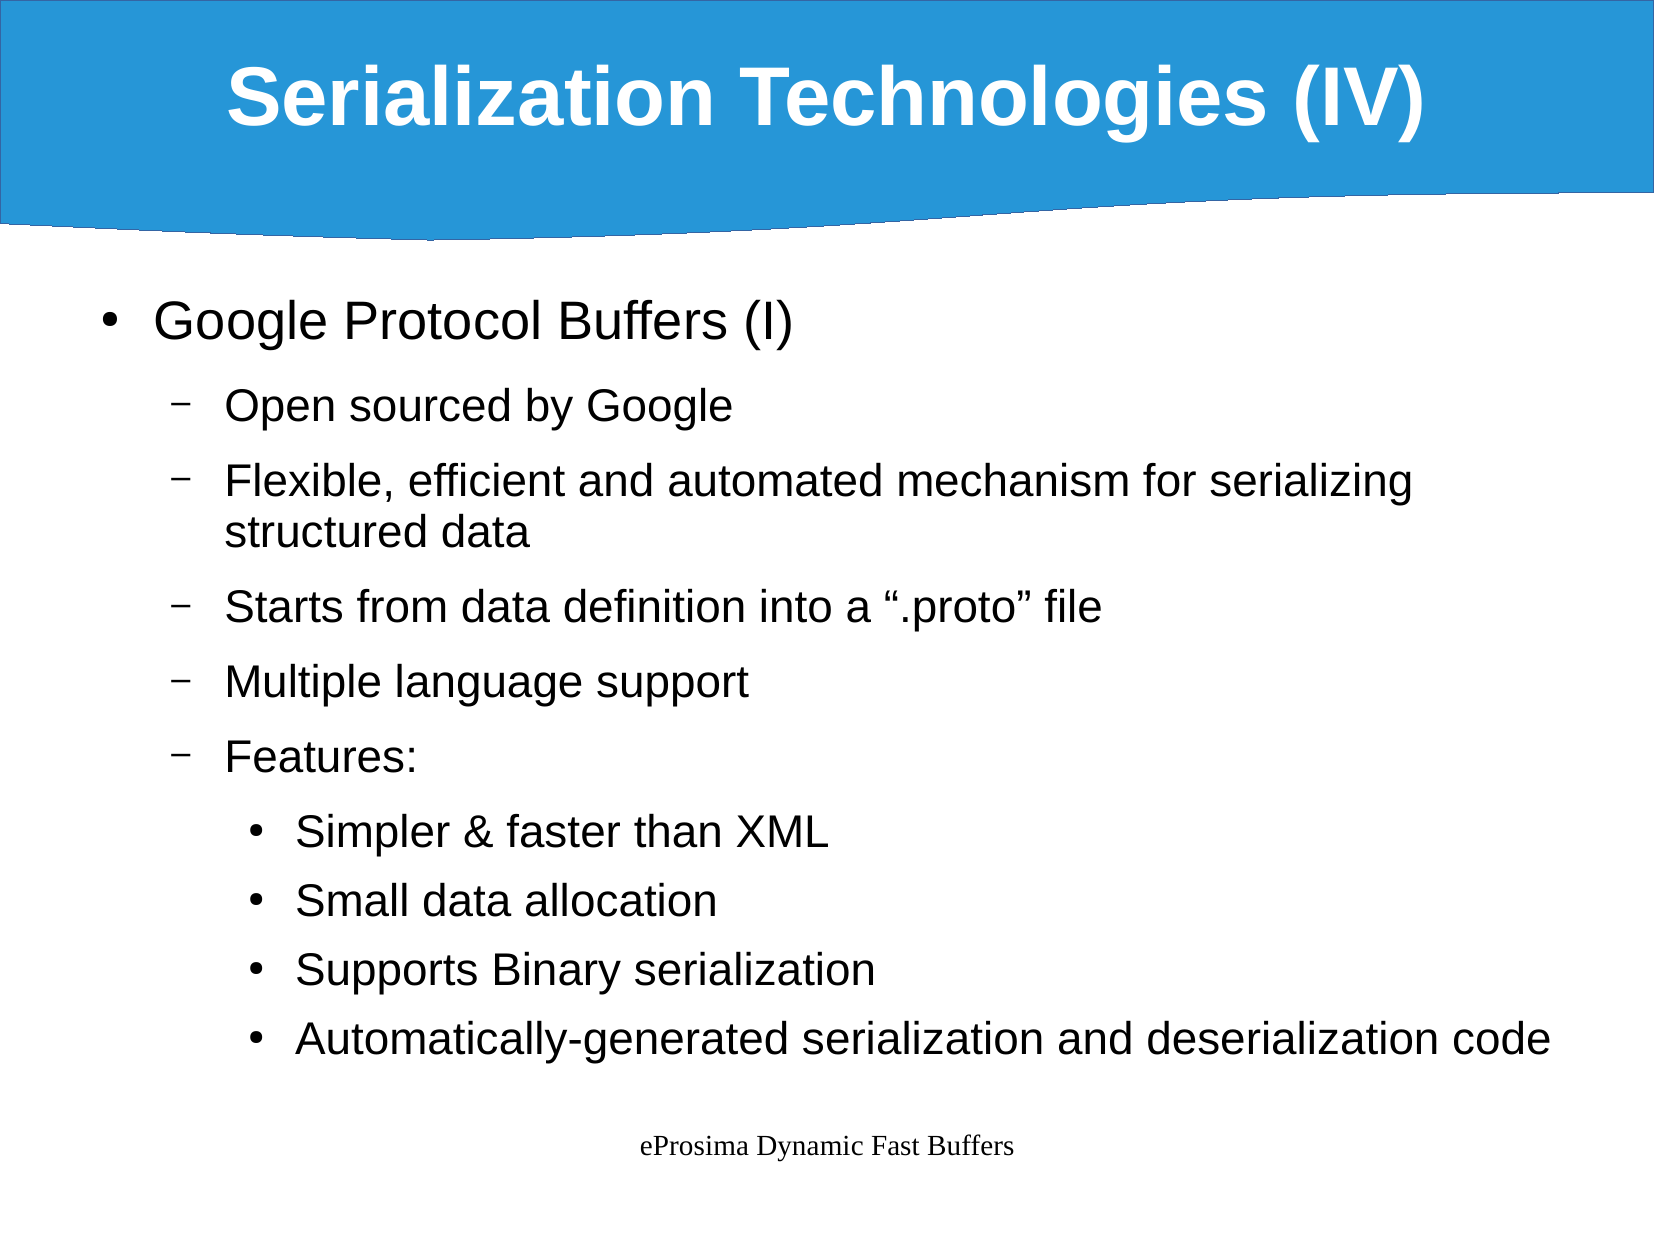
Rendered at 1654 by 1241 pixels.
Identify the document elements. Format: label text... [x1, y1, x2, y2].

list Google Protocol Buffers (I) Open sourced by Google Flexible, efficient and automated mechanism for serializing structured data Starts from data definition into a “.proto” file Multiple language support Features: Simpler & faster than XML Small data allocation Supports Binary serialization Automatically-generated serialization and deserialization code [82, 290, 1571, 1141]
text_box Serialization Technologies (IV) [0, 0, 1654, 241]
